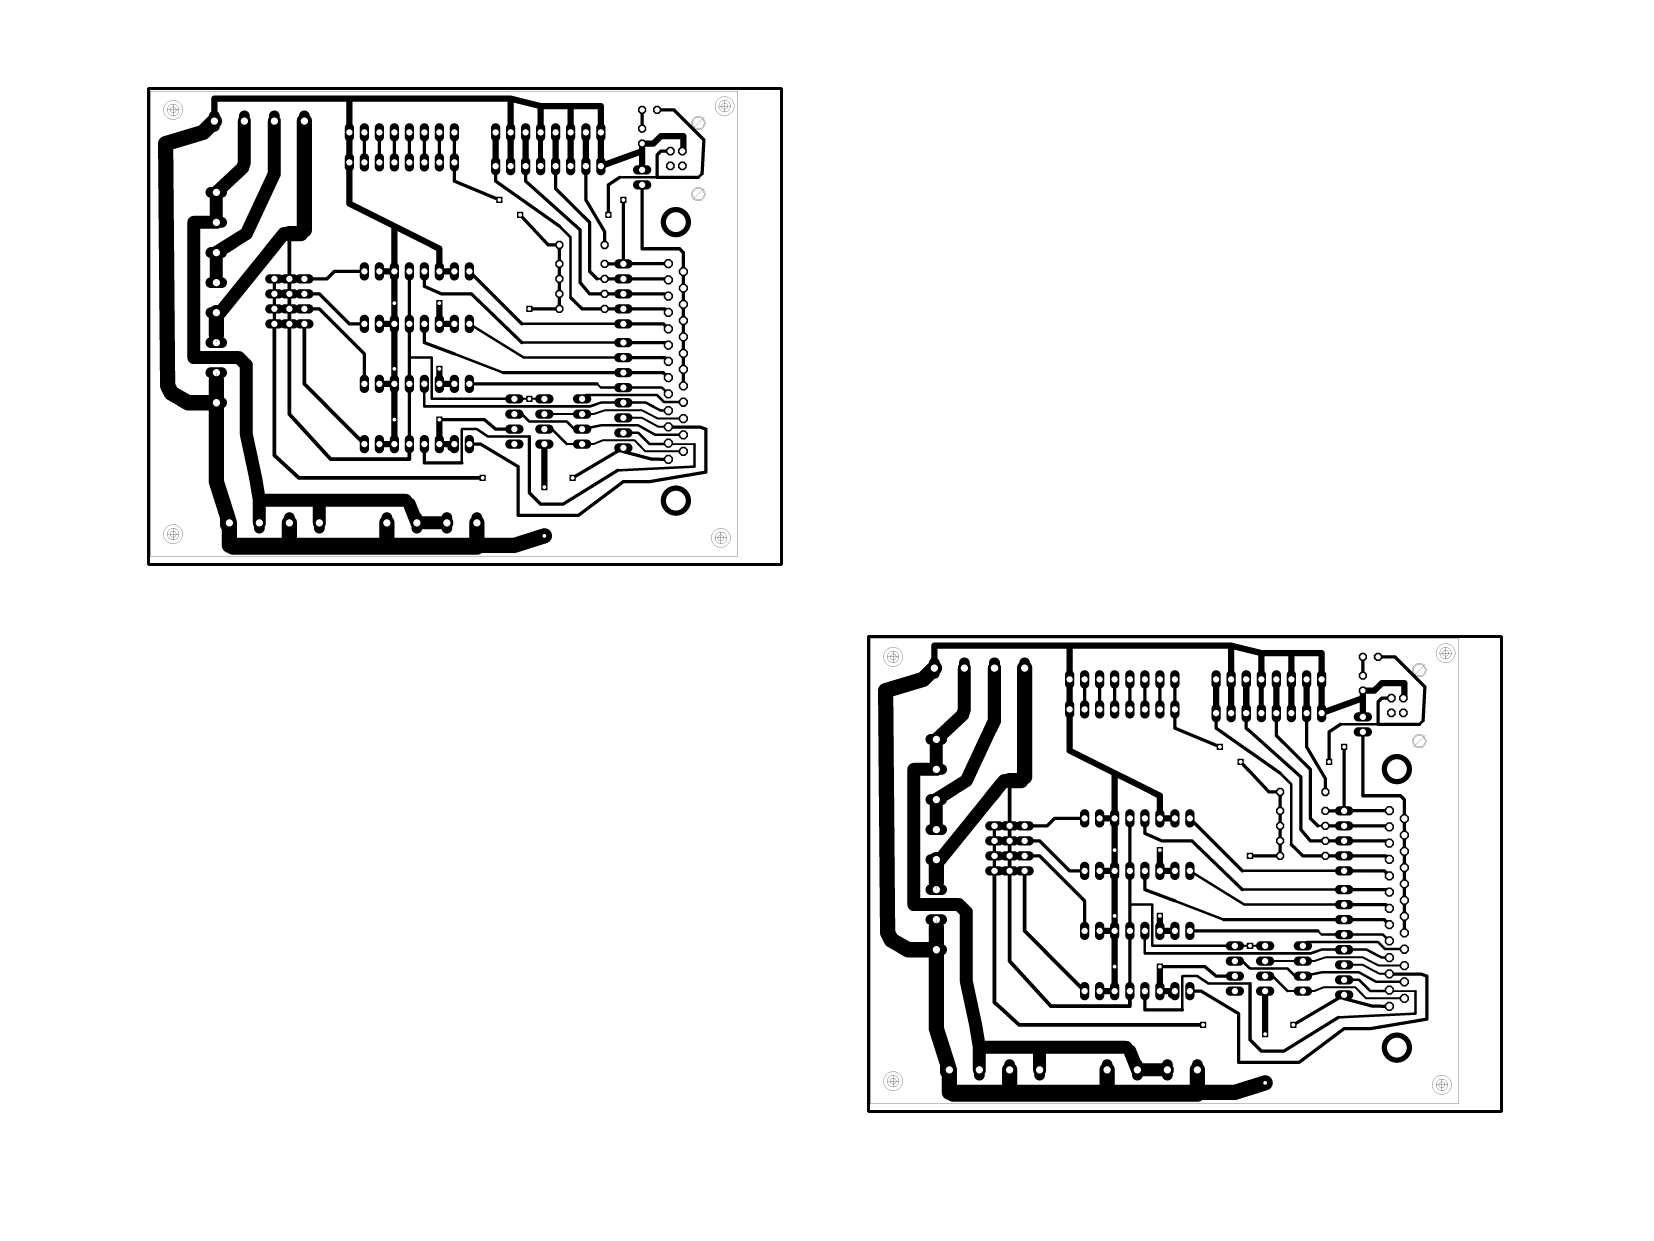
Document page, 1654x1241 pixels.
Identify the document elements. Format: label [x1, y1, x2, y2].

picture [150, 90, 780, 563]
picture [870, 637, 1501, 1110]
